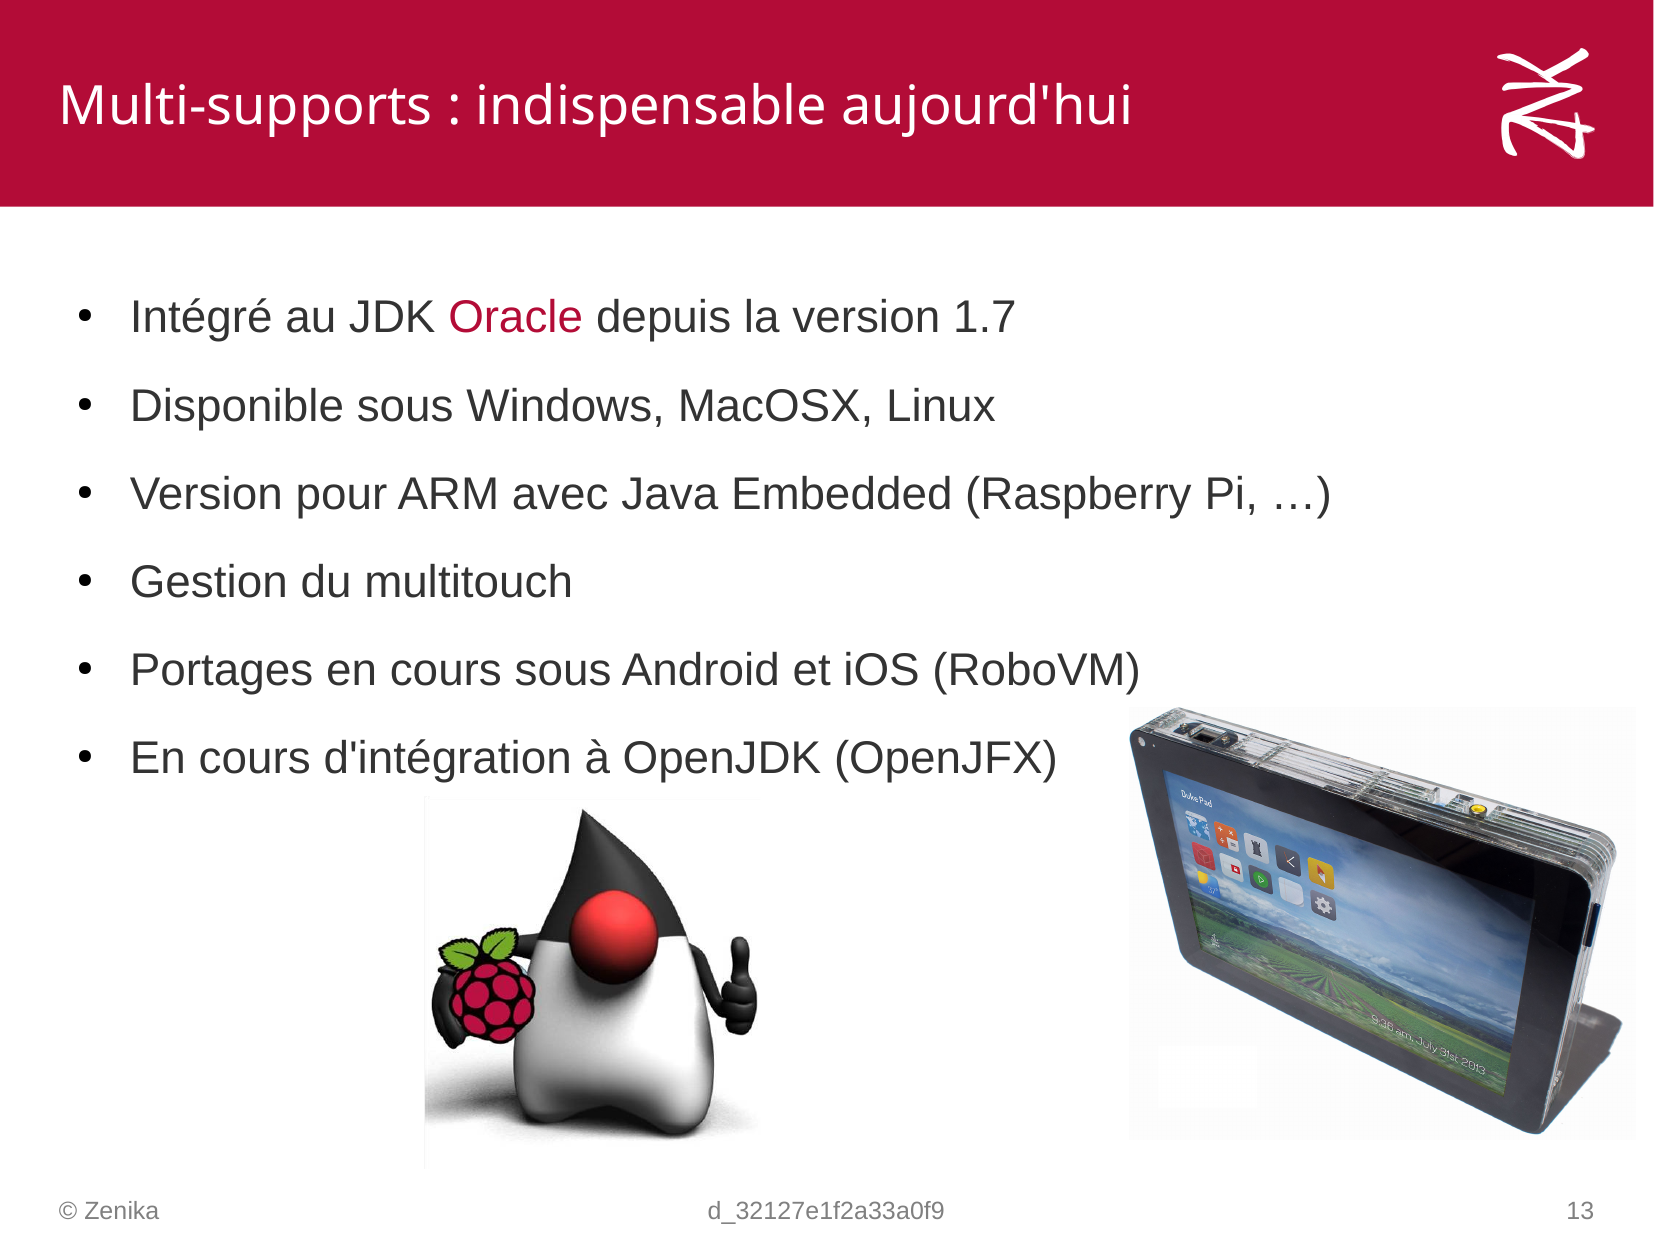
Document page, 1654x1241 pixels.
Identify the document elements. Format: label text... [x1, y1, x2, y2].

list Intégré au JDK Oracle depuis la version 1.7 Disponible sous Windows, MacOSX, Linux Version pour ARM avec Java Embedded (Raspberry Pi, …) Gestion du multitouch Portages en cours sous Android et iOS (RoboVM) En cours d'intégration à OpenJDK (OpenJFX) [59, 265, 1595, 1182]
title Multi-supports : indispensable aujourd'hui [59, 29, 1595, 178]
picture [424, 796, 761, 1169]
picture [1129, 707, 1636, 1141]
